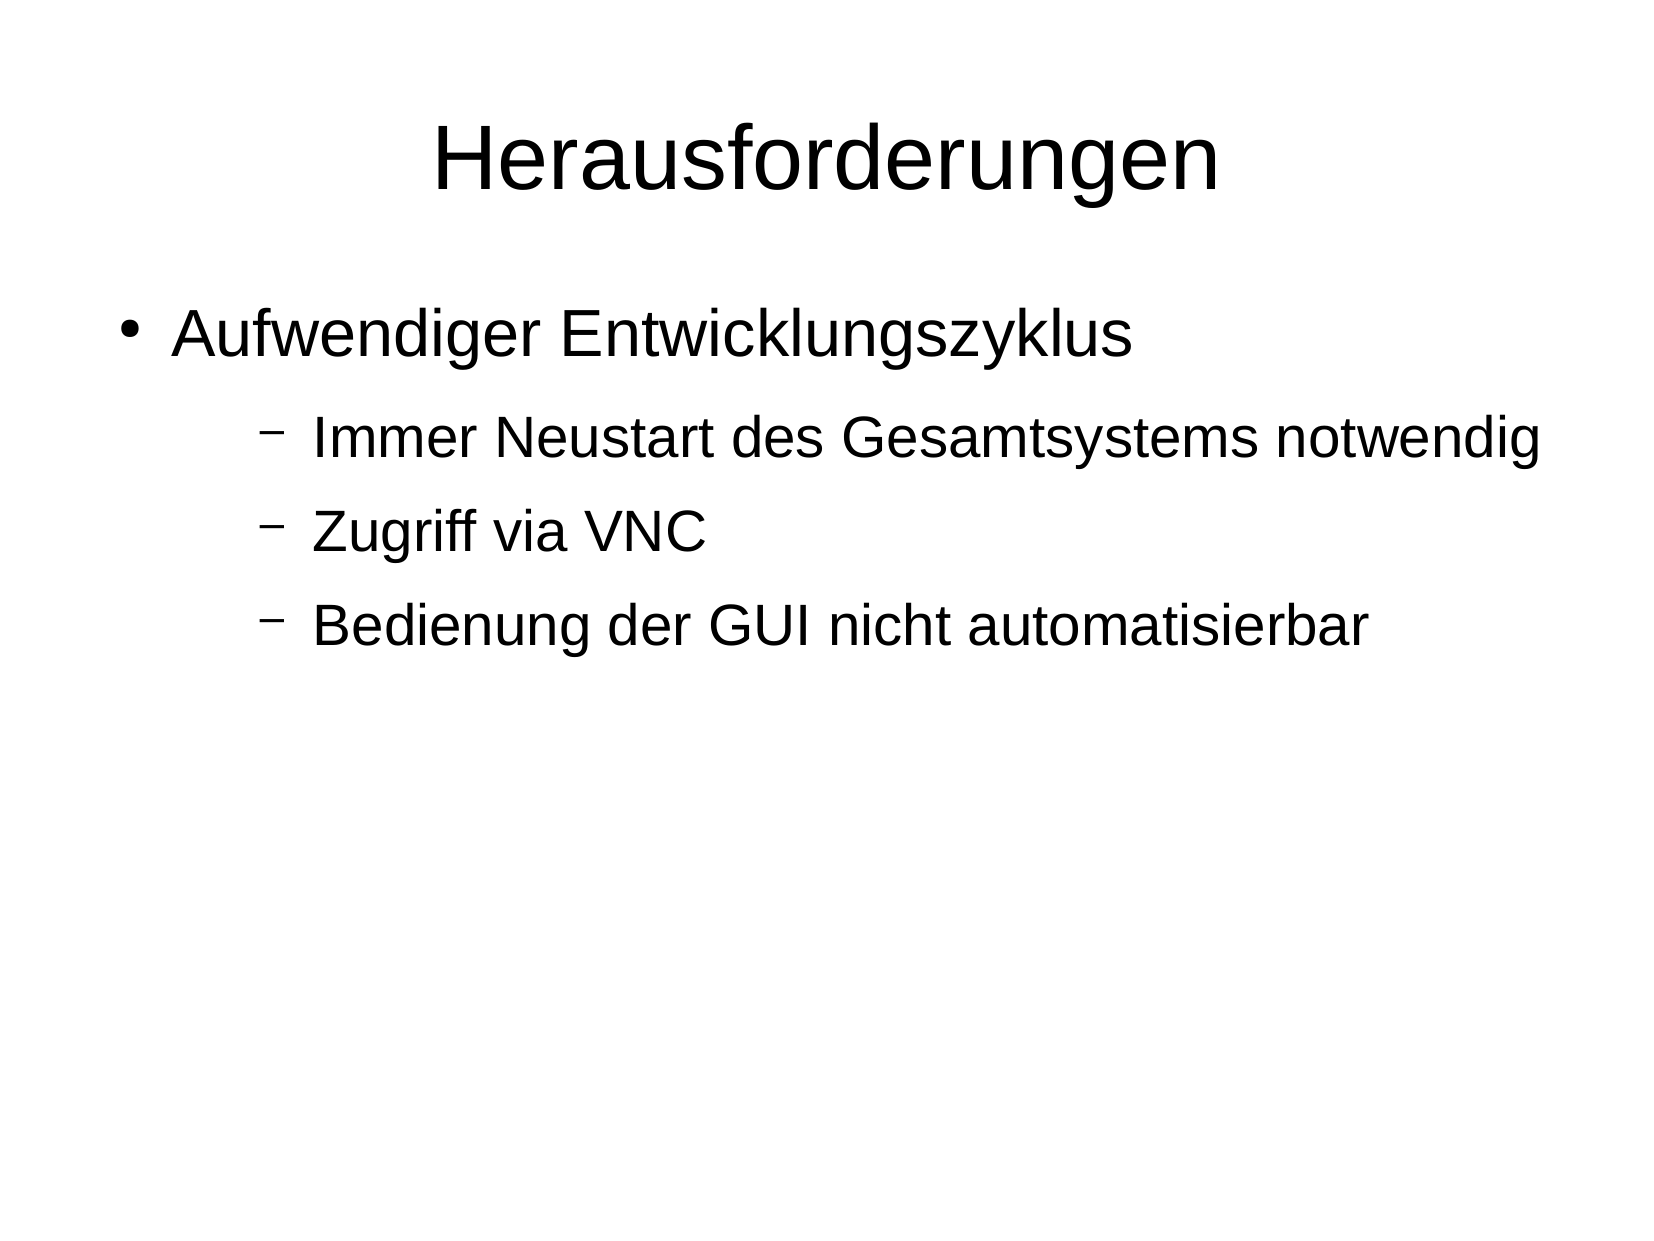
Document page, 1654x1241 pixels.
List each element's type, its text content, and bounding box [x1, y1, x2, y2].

title Herausforderungen [82, 49, 1571, 257]
list Aufwendiger Entwicklungszyklus Immer Neustart des Gesamtsystems notwendig Zugriff via VNC Bedienung der GUI nicht automatisierbar [82, 290, 1571, 1010]
